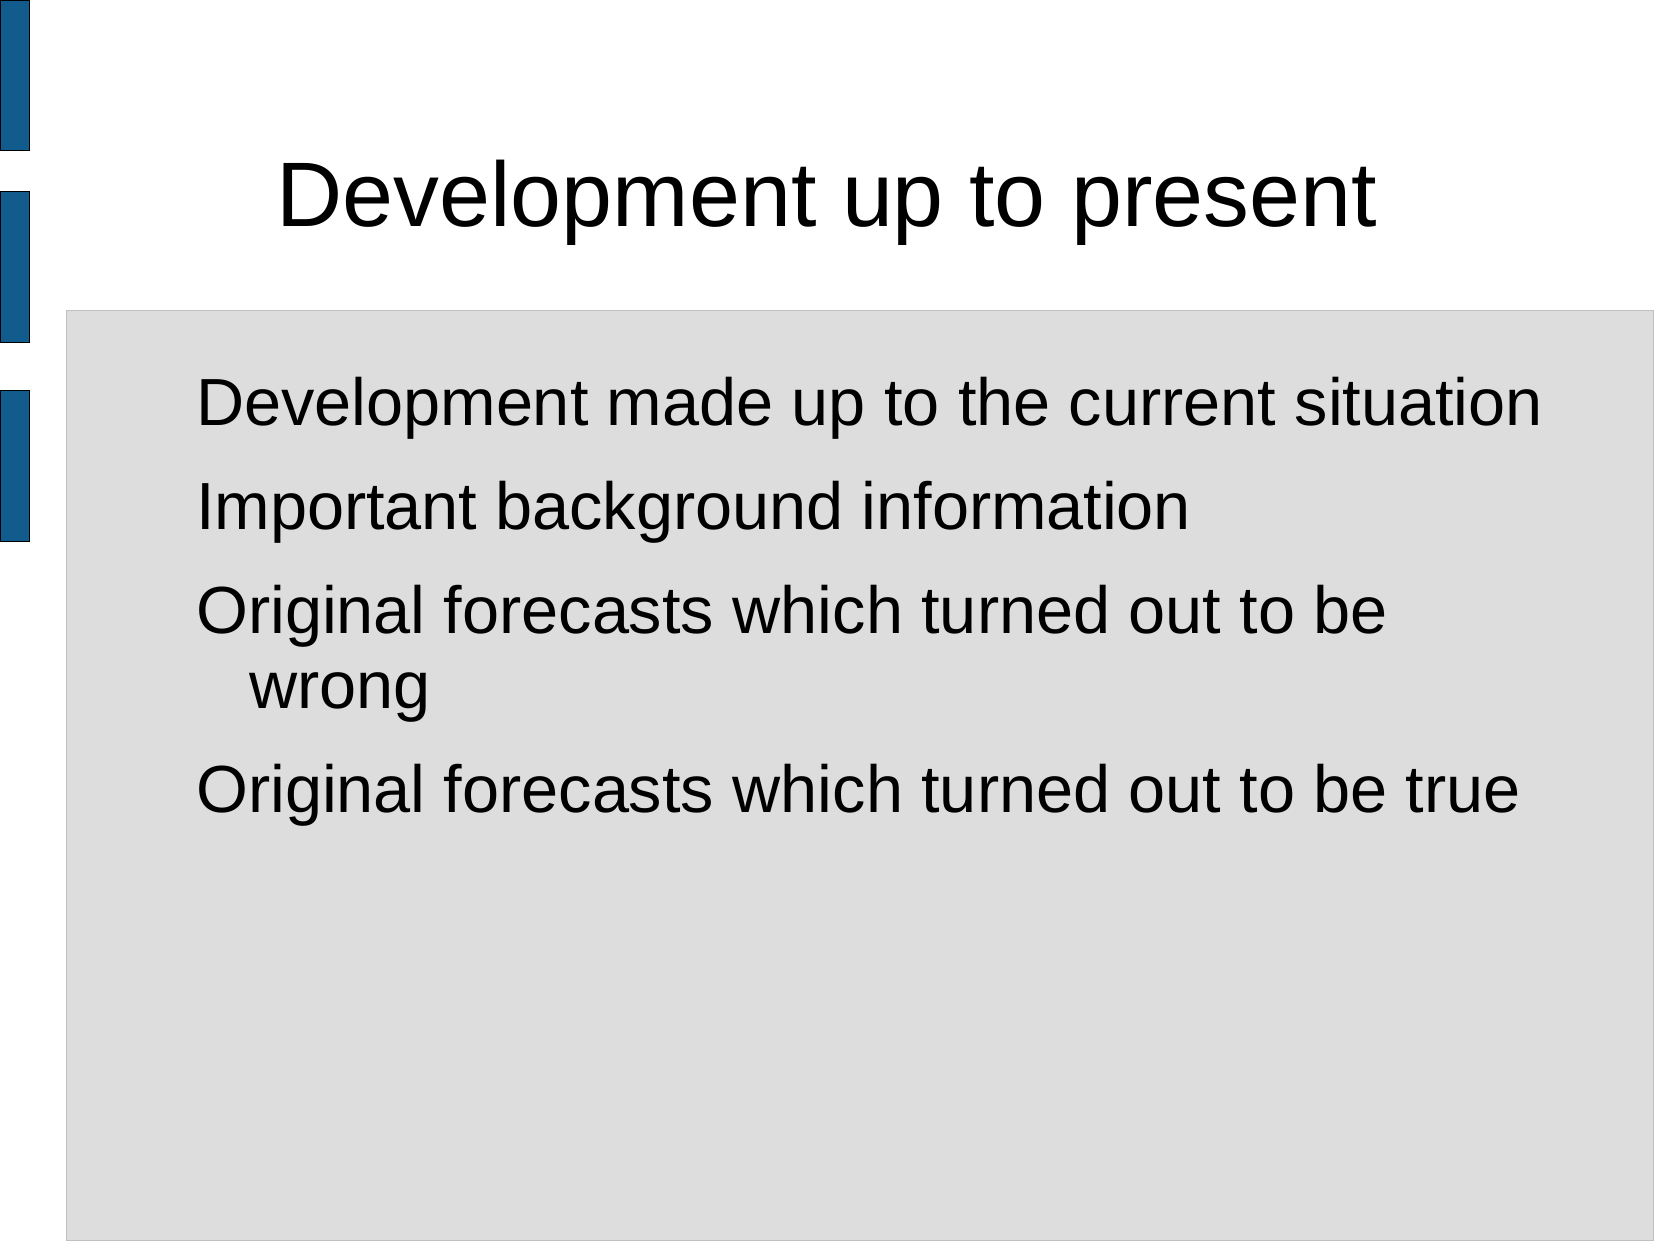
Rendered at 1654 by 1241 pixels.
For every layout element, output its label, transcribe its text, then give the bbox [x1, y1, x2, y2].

title Development up to present [121, 91, 1534, 299]
list Development made up to the current situation Important background information Original forecasts which turned out to be wrong Original forecasts which turned out to be true [178, 364, 1570, 1147]
